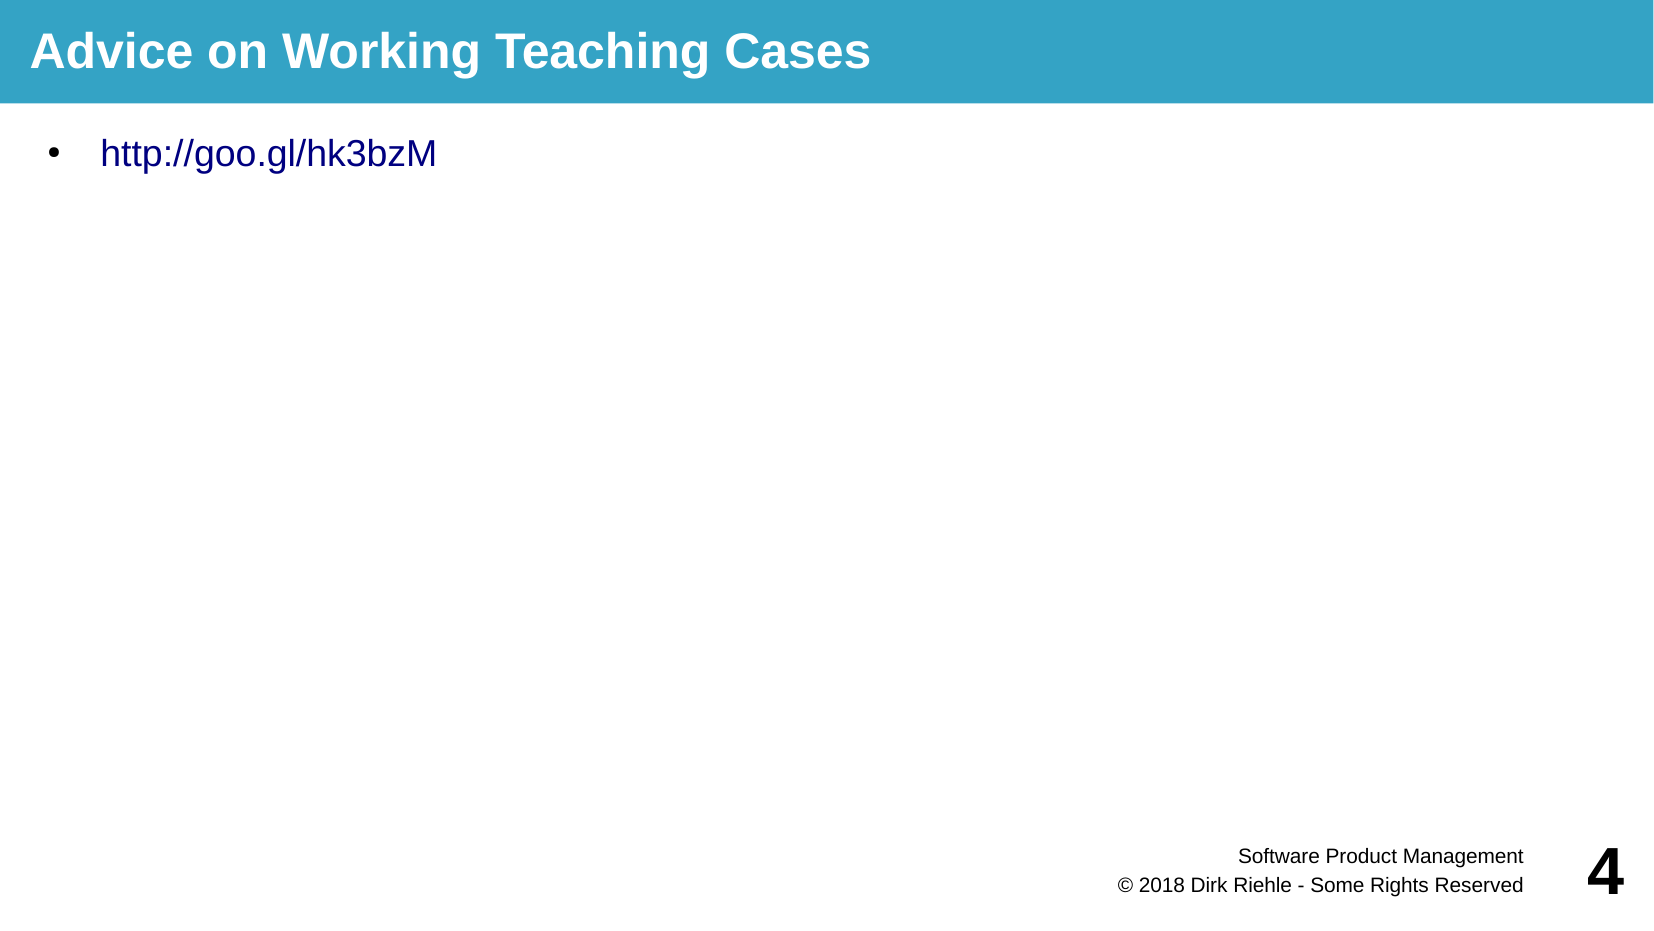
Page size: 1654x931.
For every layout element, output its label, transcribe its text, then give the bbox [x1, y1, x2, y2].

title Advice on Working Teaching Cases [0, 0, 1654, 104]
list http://goo.gl/hk3bzM [29, 132, 1625, 813]
